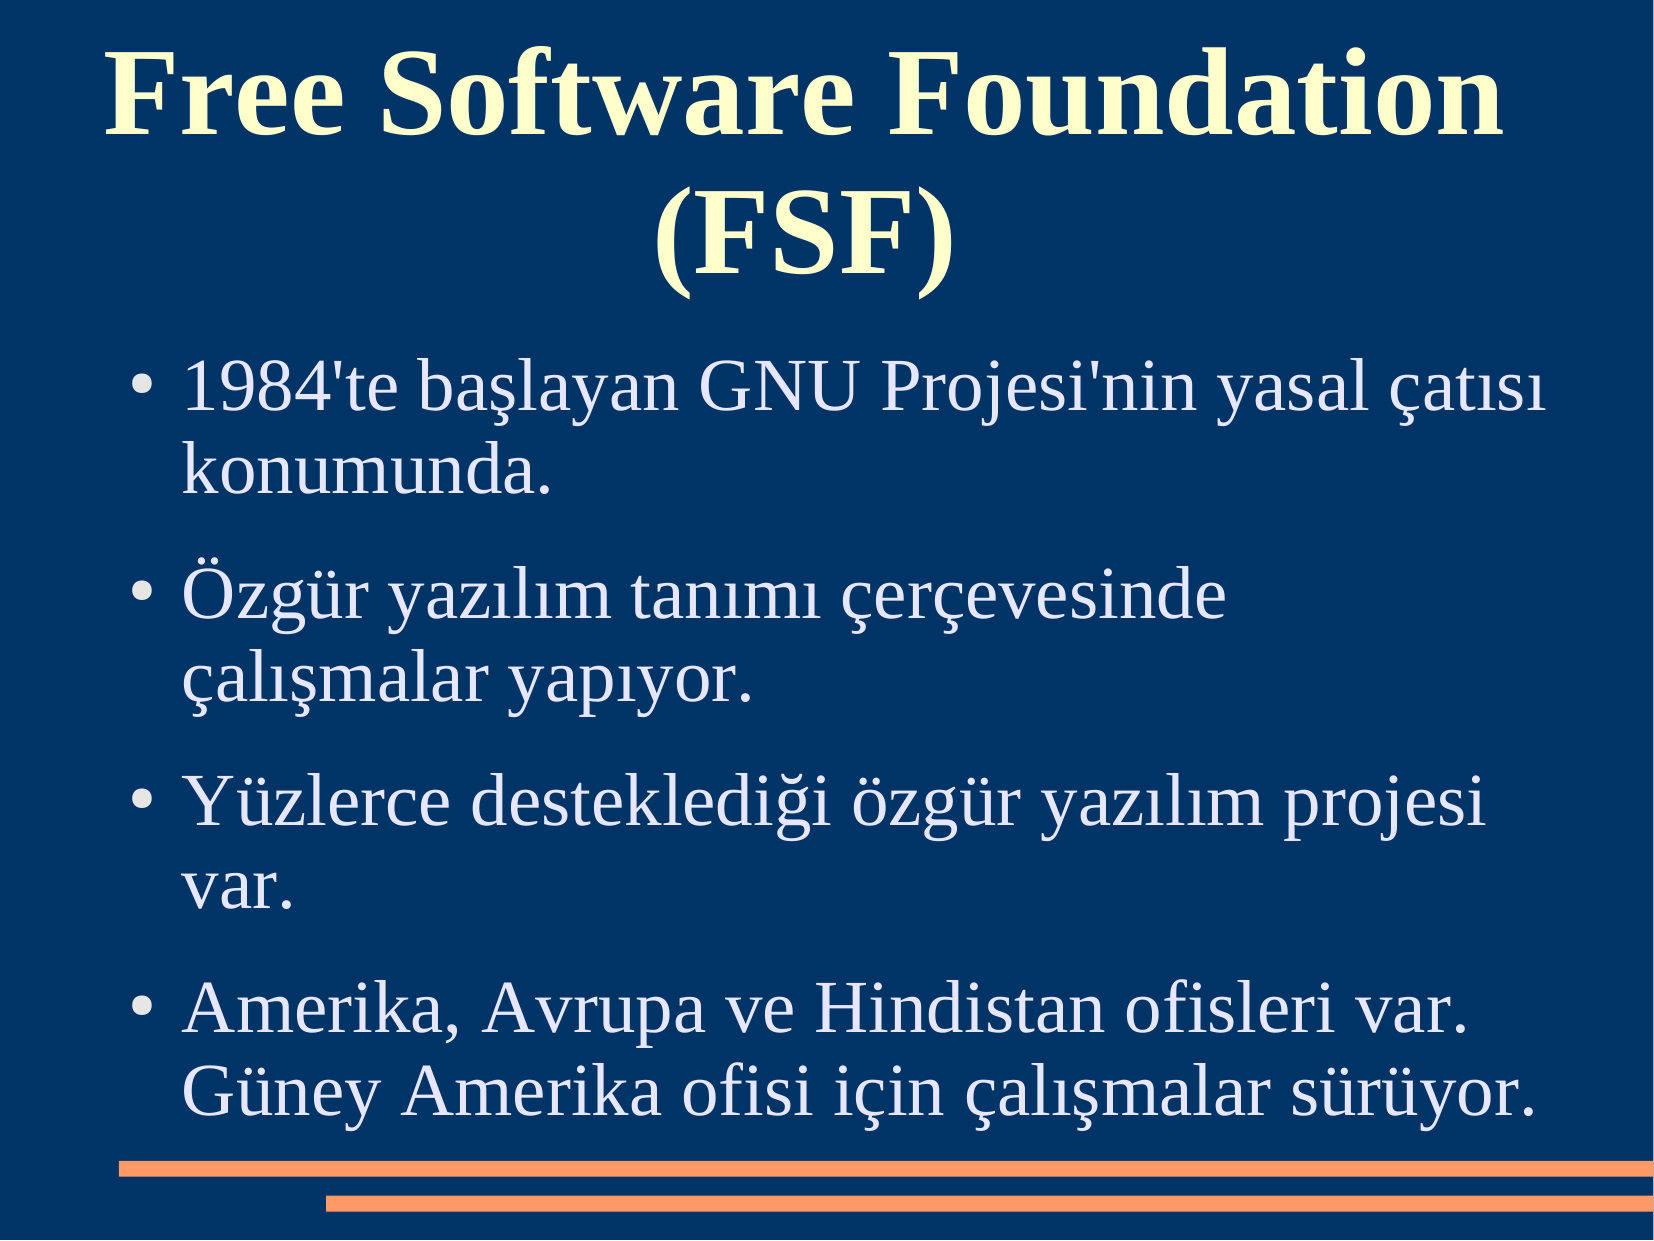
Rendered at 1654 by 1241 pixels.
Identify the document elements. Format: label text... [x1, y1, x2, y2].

title Free Software Foundation (FSF) [87, 23, 1522, 301]
list 1984'te başlayan GNU Projesi'nin yasal çatısı konumunda. Özgür yazılım tanımı çerçevesinde çalışmalar yapıyor. Yüzlerce desteklediği özgür yazılım projesi var. Amerika, Avrupa ve Hindistan ofisleri var. Güney Amerika ofisi için çalışmalar sürüyor. [111, 344, 1555, 1132]
